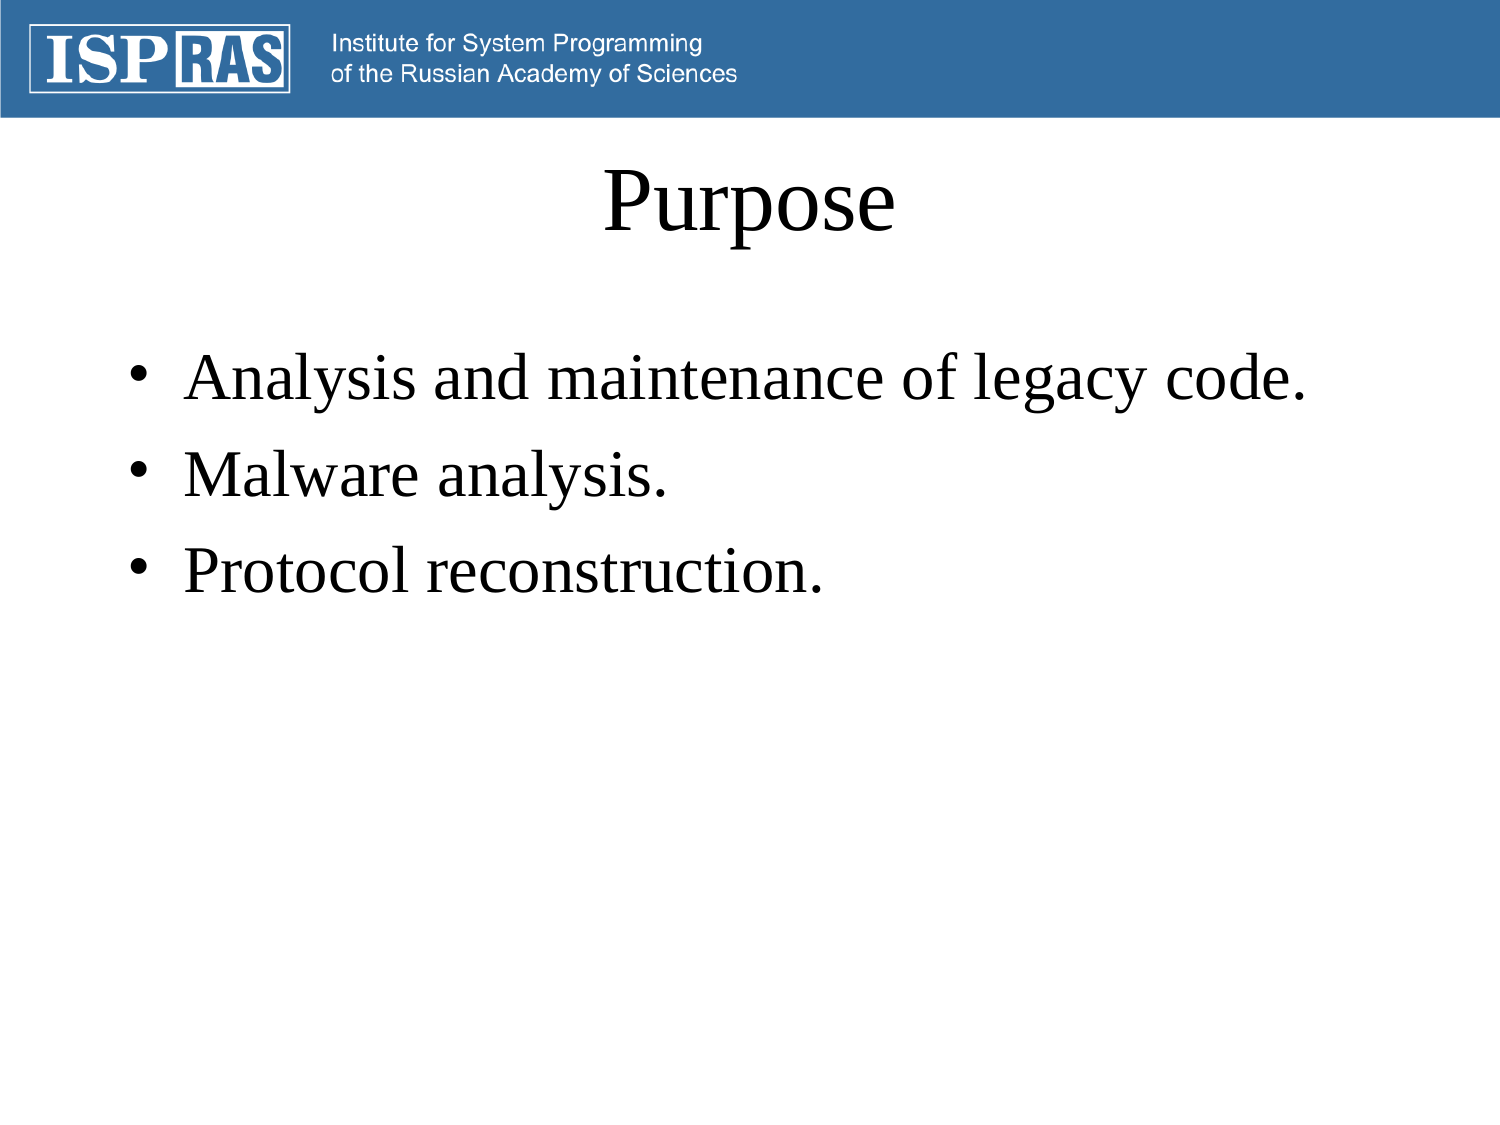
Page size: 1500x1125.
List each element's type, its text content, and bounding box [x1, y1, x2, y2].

list Analysis and maintenance of legacy code. Malware analysis. Protocol reconstruction. [112, 324, 1388, 1001]
title Purpose [112, 92, 1388, 296]
picture [0, 0, 1500, 1125]
